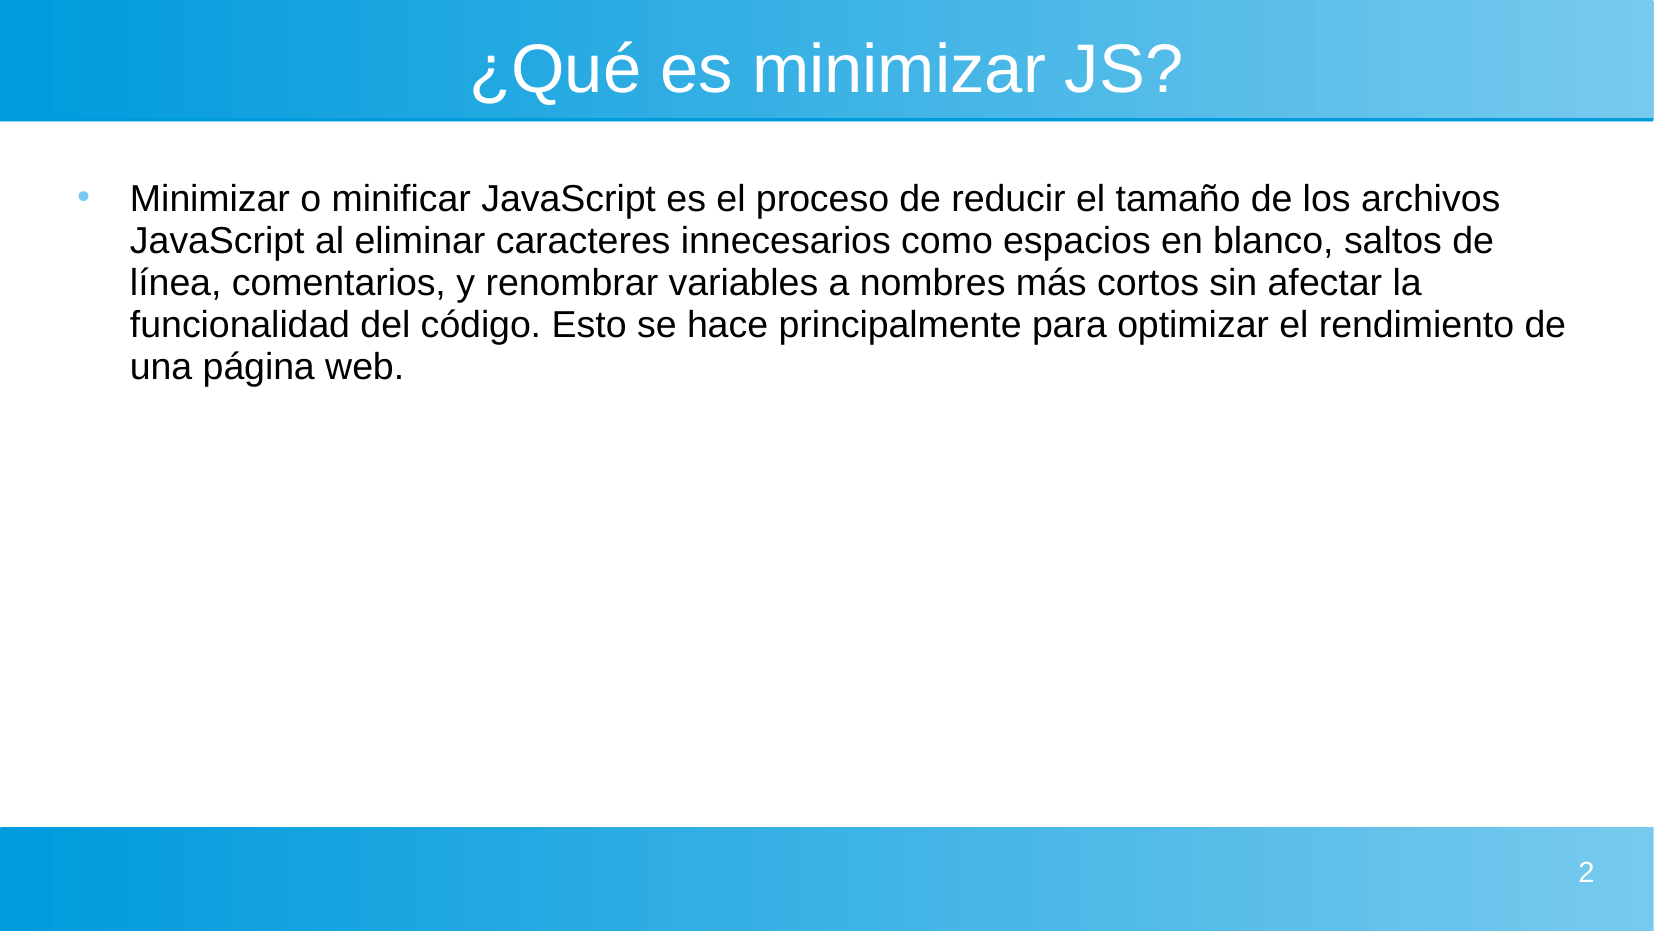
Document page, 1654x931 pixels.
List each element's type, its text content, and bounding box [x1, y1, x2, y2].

list Minimizar o minificar JavaScript es el proceso de reducir el tamaño de los archivos JavaScript al eliminar caracteres innecesarios como espacios en blanco, saltos de línea, comentarios, y renombrar variables a nombres más cortos sin afectar la funcionalidad del código. Esto se hace principalmente para optimizar el rendimiento de una página web. [59, 177, 1595, 768]
title ¿Qué es minimizar JS? [59, 29, 1595, 108]
